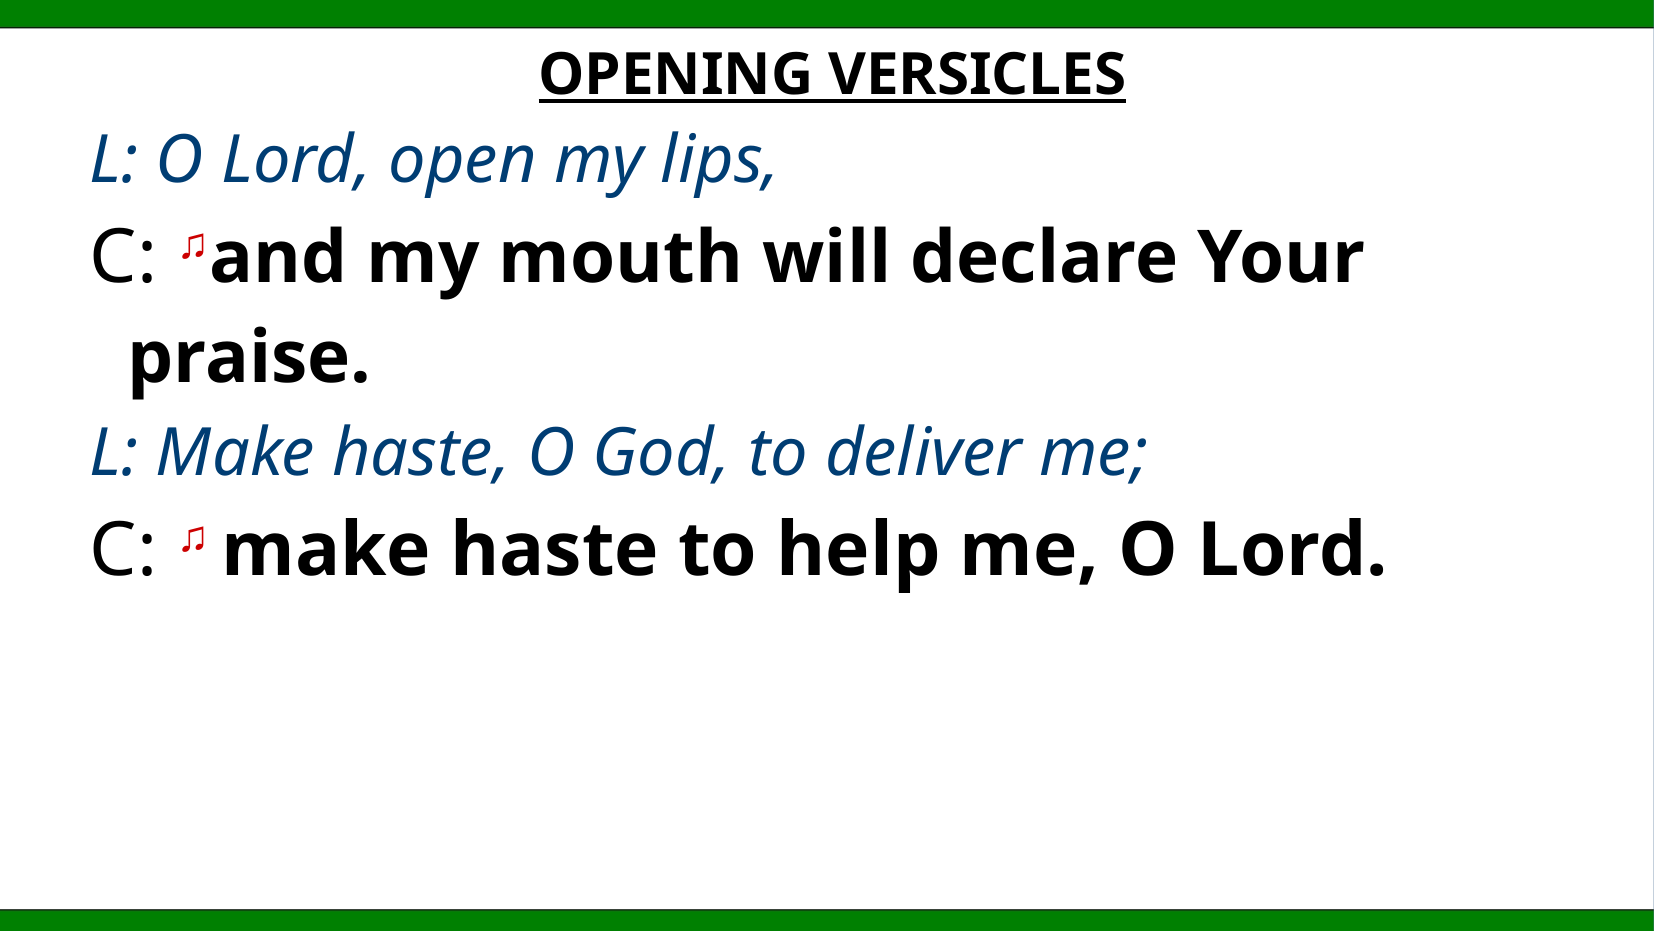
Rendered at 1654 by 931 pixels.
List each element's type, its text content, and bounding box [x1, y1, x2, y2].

text_box OPENING VERSICLES L: O Lord, open my lips, C: ♫and my mouth will declare Your praise. L: Make haste, O God, to deliver me; C: ♫ make haste to help me, O Lord. [75, 24, 1591, 511]
picture [0, 0, 1654, 931]
